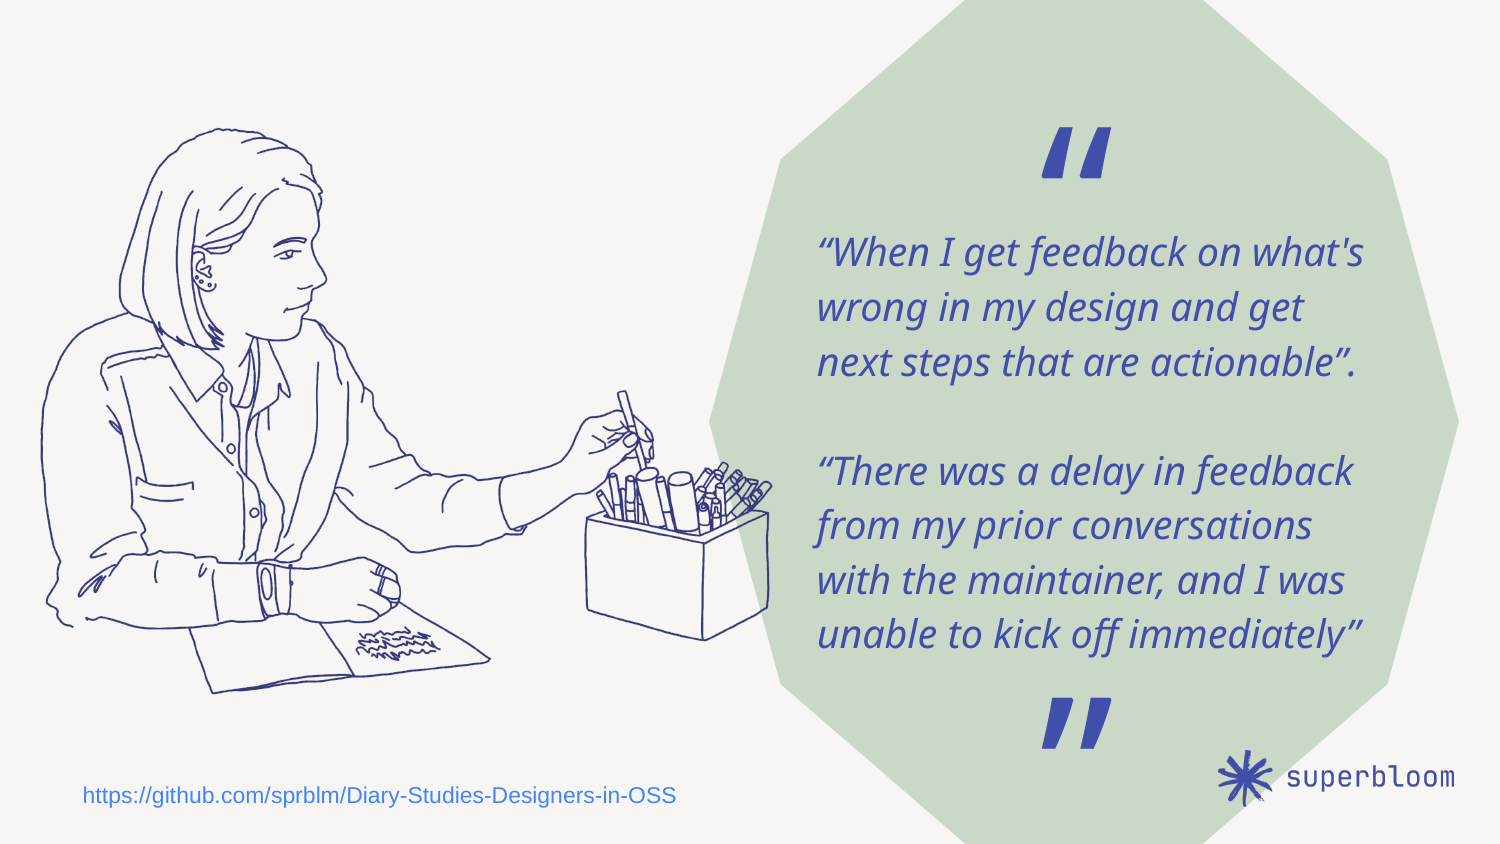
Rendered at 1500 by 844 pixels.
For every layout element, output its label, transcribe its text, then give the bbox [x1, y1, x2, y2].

text_box https://github.com/sprblm/Diary-Studies-Designers-in-OSS [67, 765, 786, 824]
text_box “When I get feedback on what's wrong in my design and get next steps that are actionable”. “There was a delay in feedback from my prior conversations with the maintainer, and I was unable to kick off immediately” [802, 205, 1404, 672]
picture [1218, 750, 1454, 807]
picture [0, 123, 802, 721]
